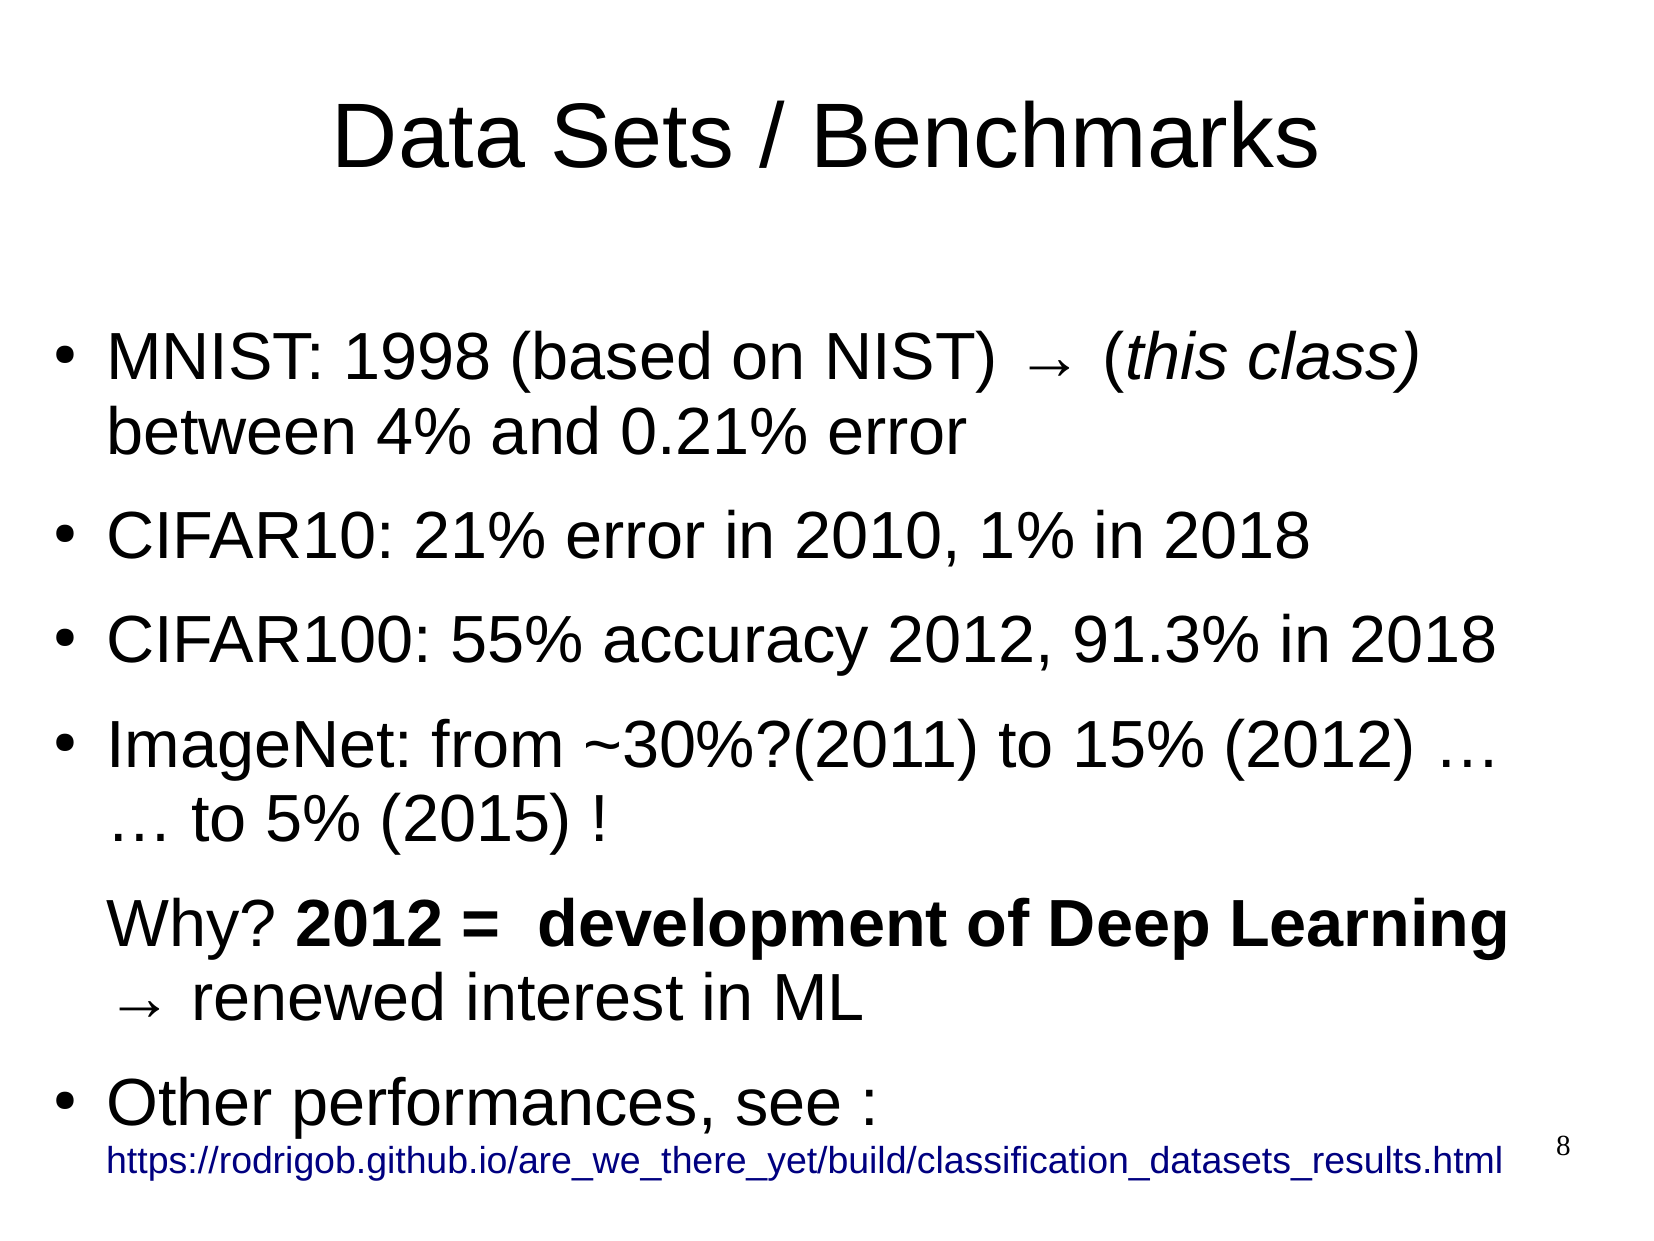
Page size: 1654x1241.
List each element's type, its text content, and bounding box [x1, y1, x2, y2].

title Data Sets / Benchmarks [82, 4, 1571, 266]
list MNIST: 1998 (based on NIST) → (this class) between 4% and 0.21% error CIFAR10: 21% error in 2010, 1% in 2018 CIFAR100: 55% accuracy 2012, 91.3% in 2018 ImageNet: from ~30%?(2011) to 15% (2012) … … to 5% (2015) ! Why? 2012 = development of Deep Learning → renewed interest in ML Other performances, see :https://rodrigob.github.io/are_we_there_yet/build/classification_datasets_results.html [35, 318, 1607, 1234]
